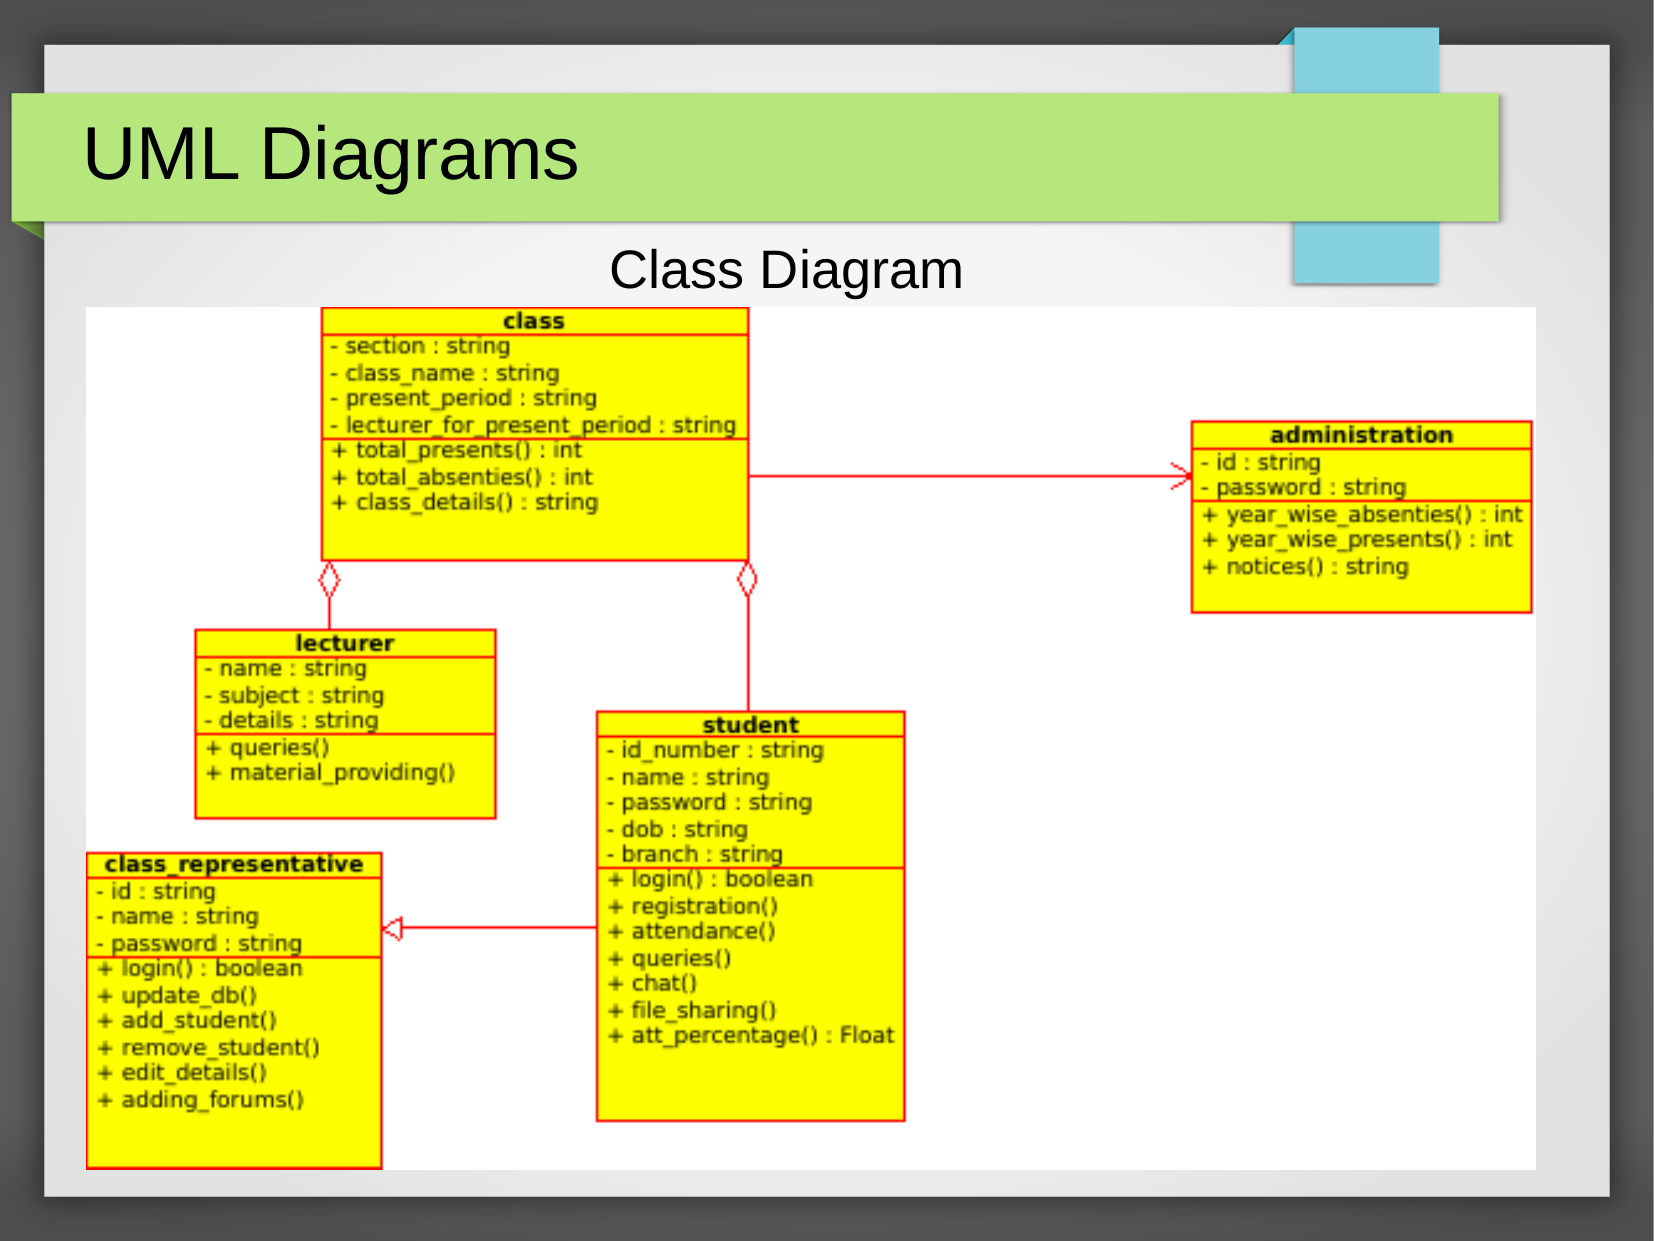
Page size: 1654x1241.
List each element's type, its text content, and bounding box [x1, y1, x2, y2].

picture [0, 0, 1654, 1241]
title UML Diagrams [82, 94, 1264, 213]
text_box Class Diagram [594, 231, 981, 308]
